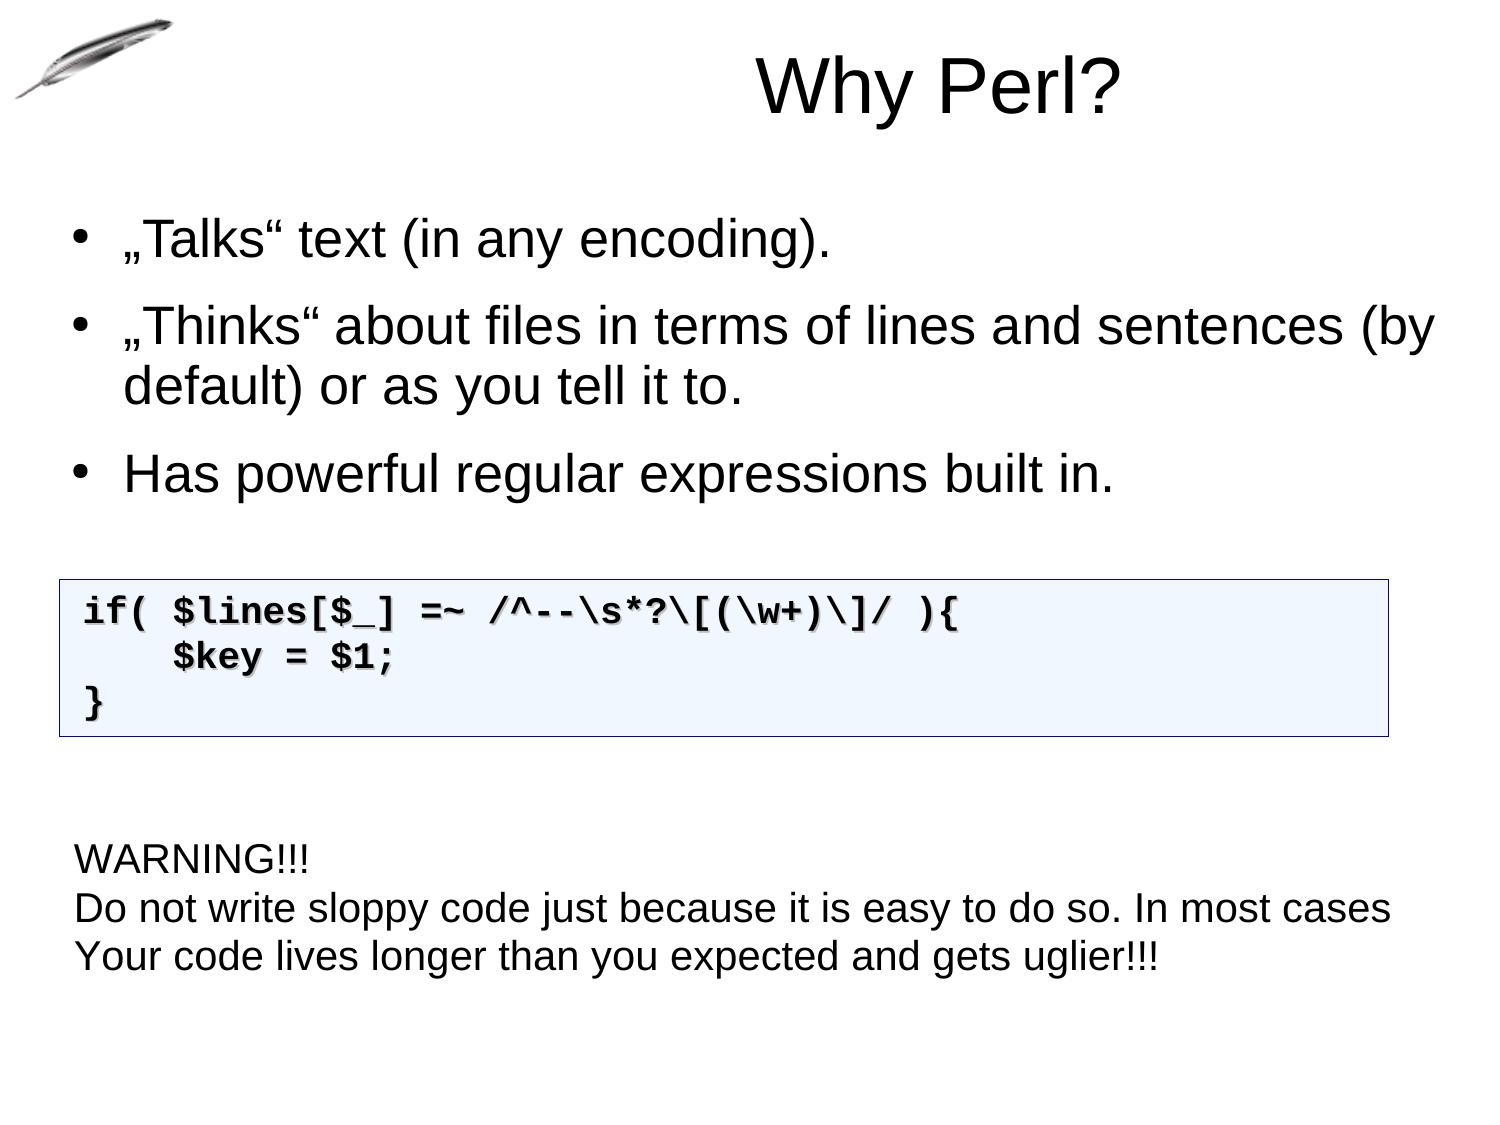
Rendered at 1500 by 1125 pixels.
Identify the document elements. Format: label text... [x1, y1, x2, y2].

text_box WARNING!!! Do not write sloppy code just because it is easy to do so. In most cases Your code lives longer than you expected and gets uglier!!! [59, 826, 1418, 985]
title Why Perl? [419, 0, 1459, 176]
text_box if( $lines[$_] =~ /^--\s*?\[(\w+)\]/ ){ $key = $1; } [59, 578, 1388, 737]
list „Talks“ text (in any encoding). „Thinks“ about files in terms of lines and sentences (by default) or as you tell it to. Has powerful regular expressions built in. [53, 207, 1447, 768]
picture [11, 17, 179, 101]
